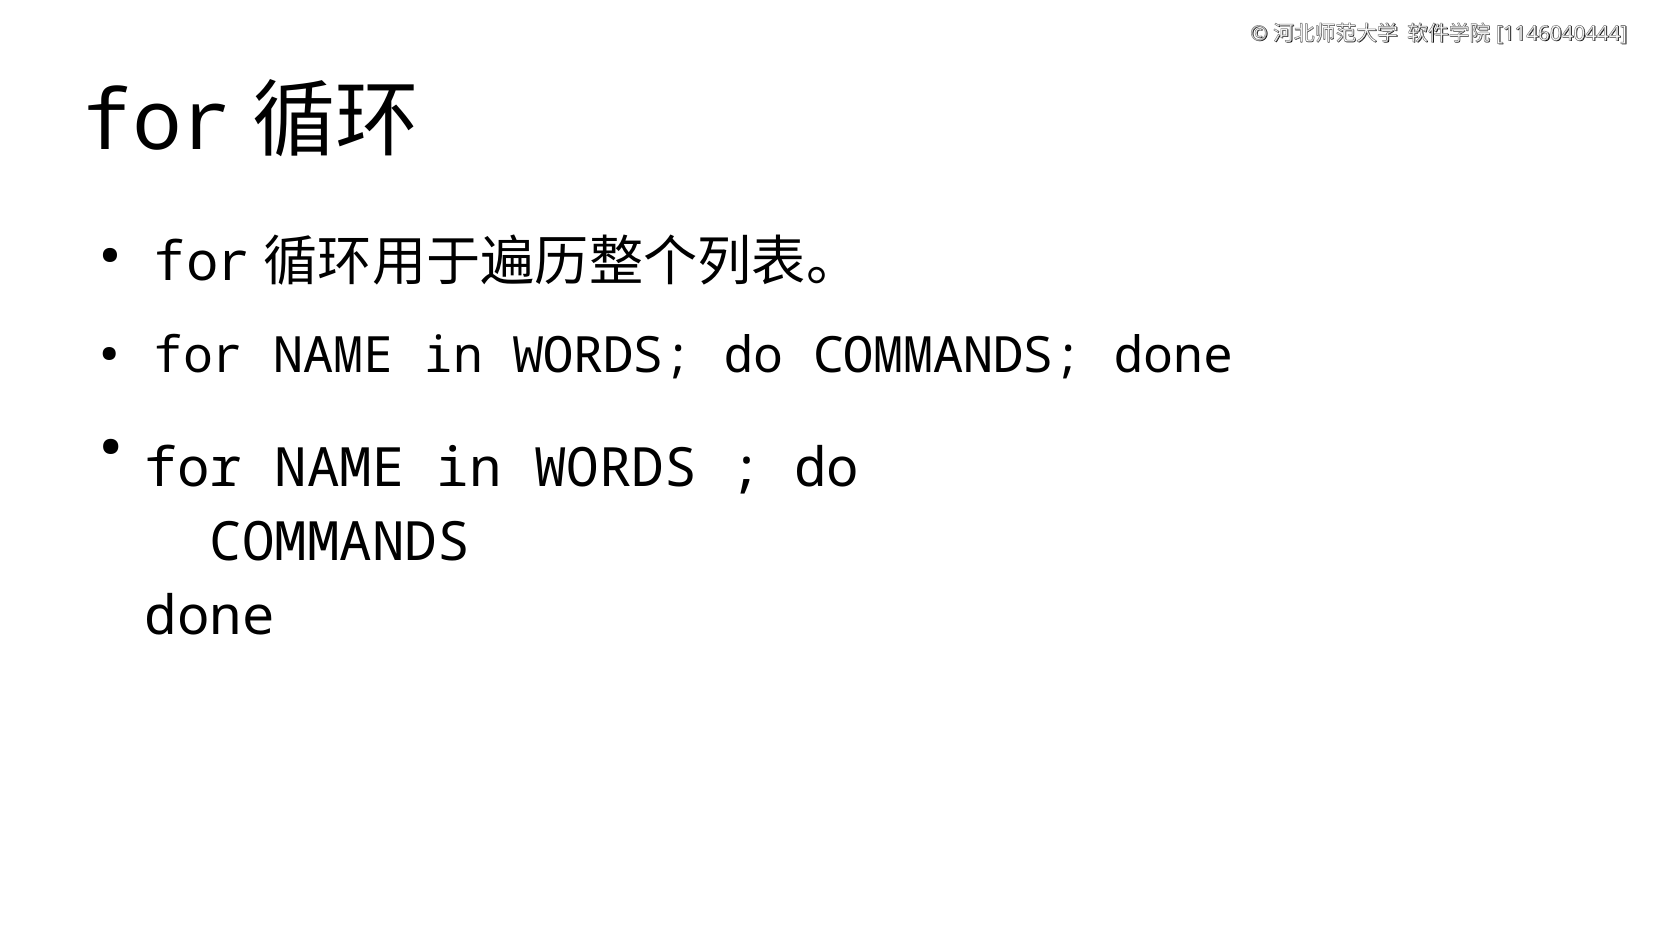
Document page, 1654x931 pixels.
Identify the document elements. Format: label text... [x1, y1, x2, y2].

text_box for NAME in WORDS ; do COMMANDS done [129, 421, 1063, 774]
list for循环用于遍历整个列表。 for NAME in WORDS; do COMMANDS; done [82, 217, 1571, 758]
title for循环 [82, 37, 1571, 189]
